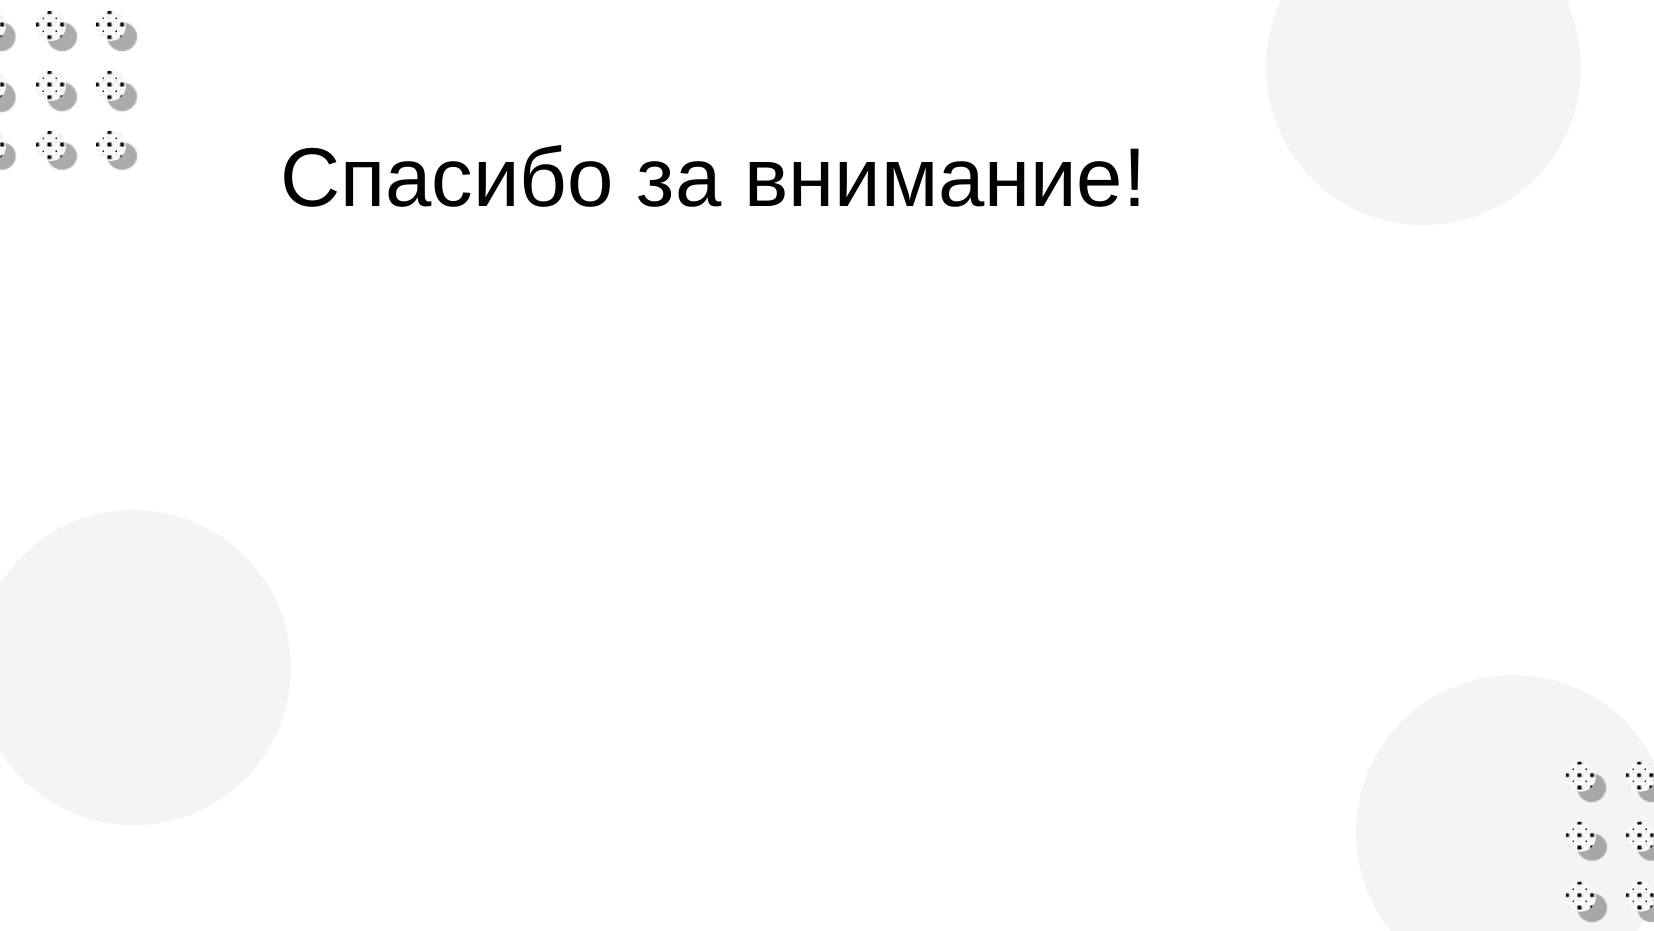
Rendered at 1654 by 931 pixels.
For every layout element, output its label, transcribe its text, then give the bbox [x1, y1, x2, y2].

picture [1565, 761, 1596, 792]
picture [95, 10, 126, 41]
picture [35, 10, 66, 41]
picture [1625, 881, 1654, 912]
picture [0, 13, 6, 38]
picture [1625, 821, 1654, 852]
text_box Спасибо за внимание! [265, 123, 1359, 325]
picture [1625, 761, 1654, 792]
picture [35, 70, 66, 101]
picture [0, 74, 6, 99]
picture [1565, 881, 1596, 912]
picture [1565, 821, 1596, 852]
picture [0, 133, 7, 159]
picture [35, 130, 67, 161]
picture [95, 70, 126, 101]
picture [95, 130, 127, 161]
